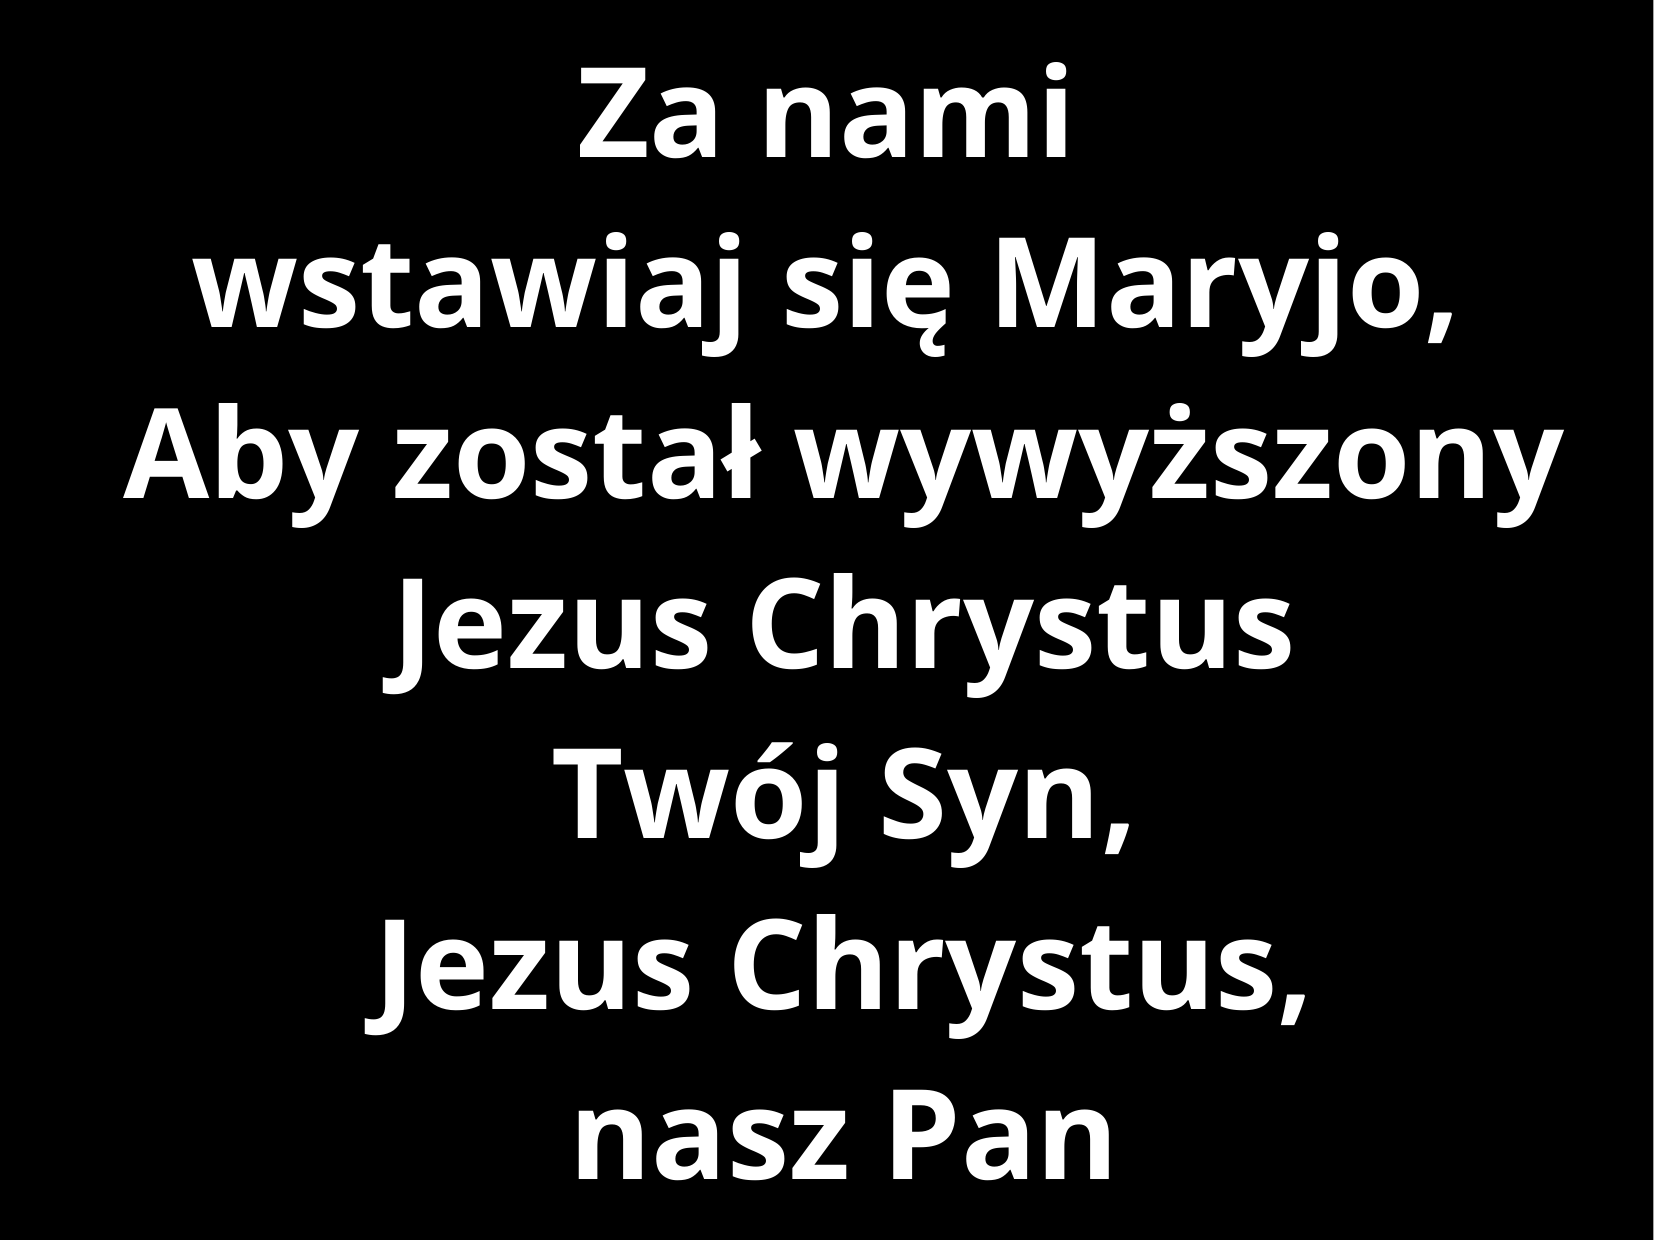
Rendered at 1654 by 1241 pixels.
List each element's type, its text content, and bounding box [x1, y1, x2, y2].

subtitle Za nami wstawiaj się Maryjo, Aby został wywyższony Jezus Chrystus Twój Syn, Jezus Chrystus, nasz Pan [0, 0, 1654, 1241]
